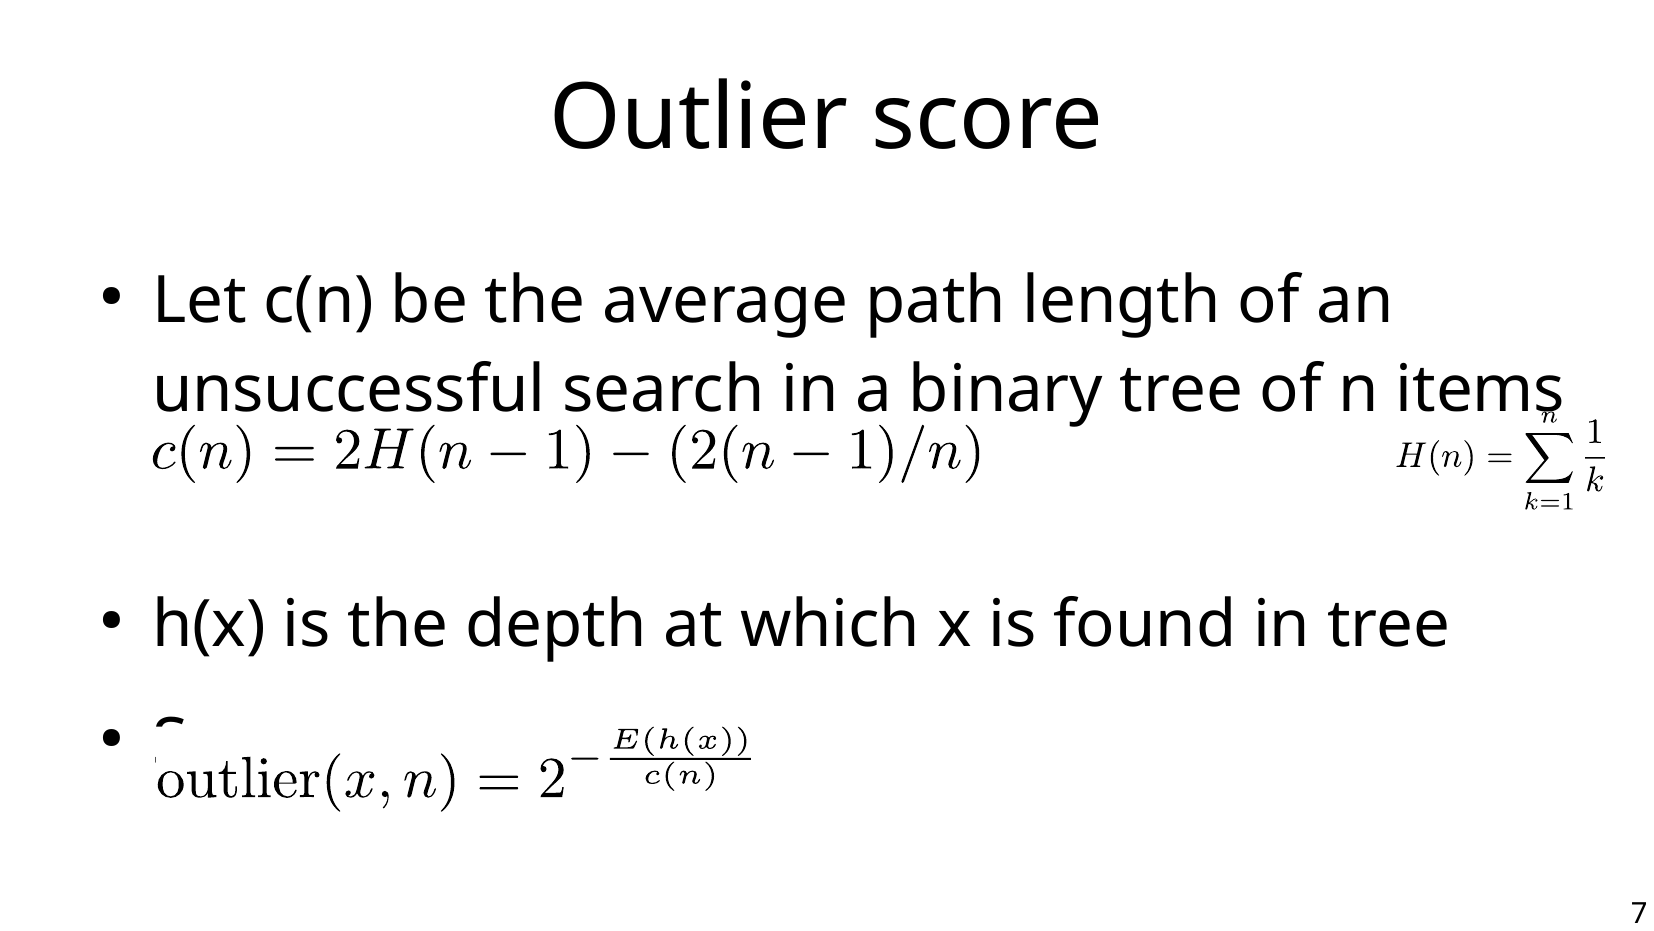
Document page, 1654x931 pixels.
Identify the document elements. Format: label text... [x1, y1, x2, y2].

list Let c(n) be the average path length of an unsuccessful search in a binary tree of n items h(x) is the depth at which x is found in tree Score: [82, 253, 1571, 793]
text_box [150, 424, 986, 483]
text_box [1395, 411, 1605, 510]
text_box [156, 726, 751, 812]
title Outlier score [82, 1, 1571, 226]
